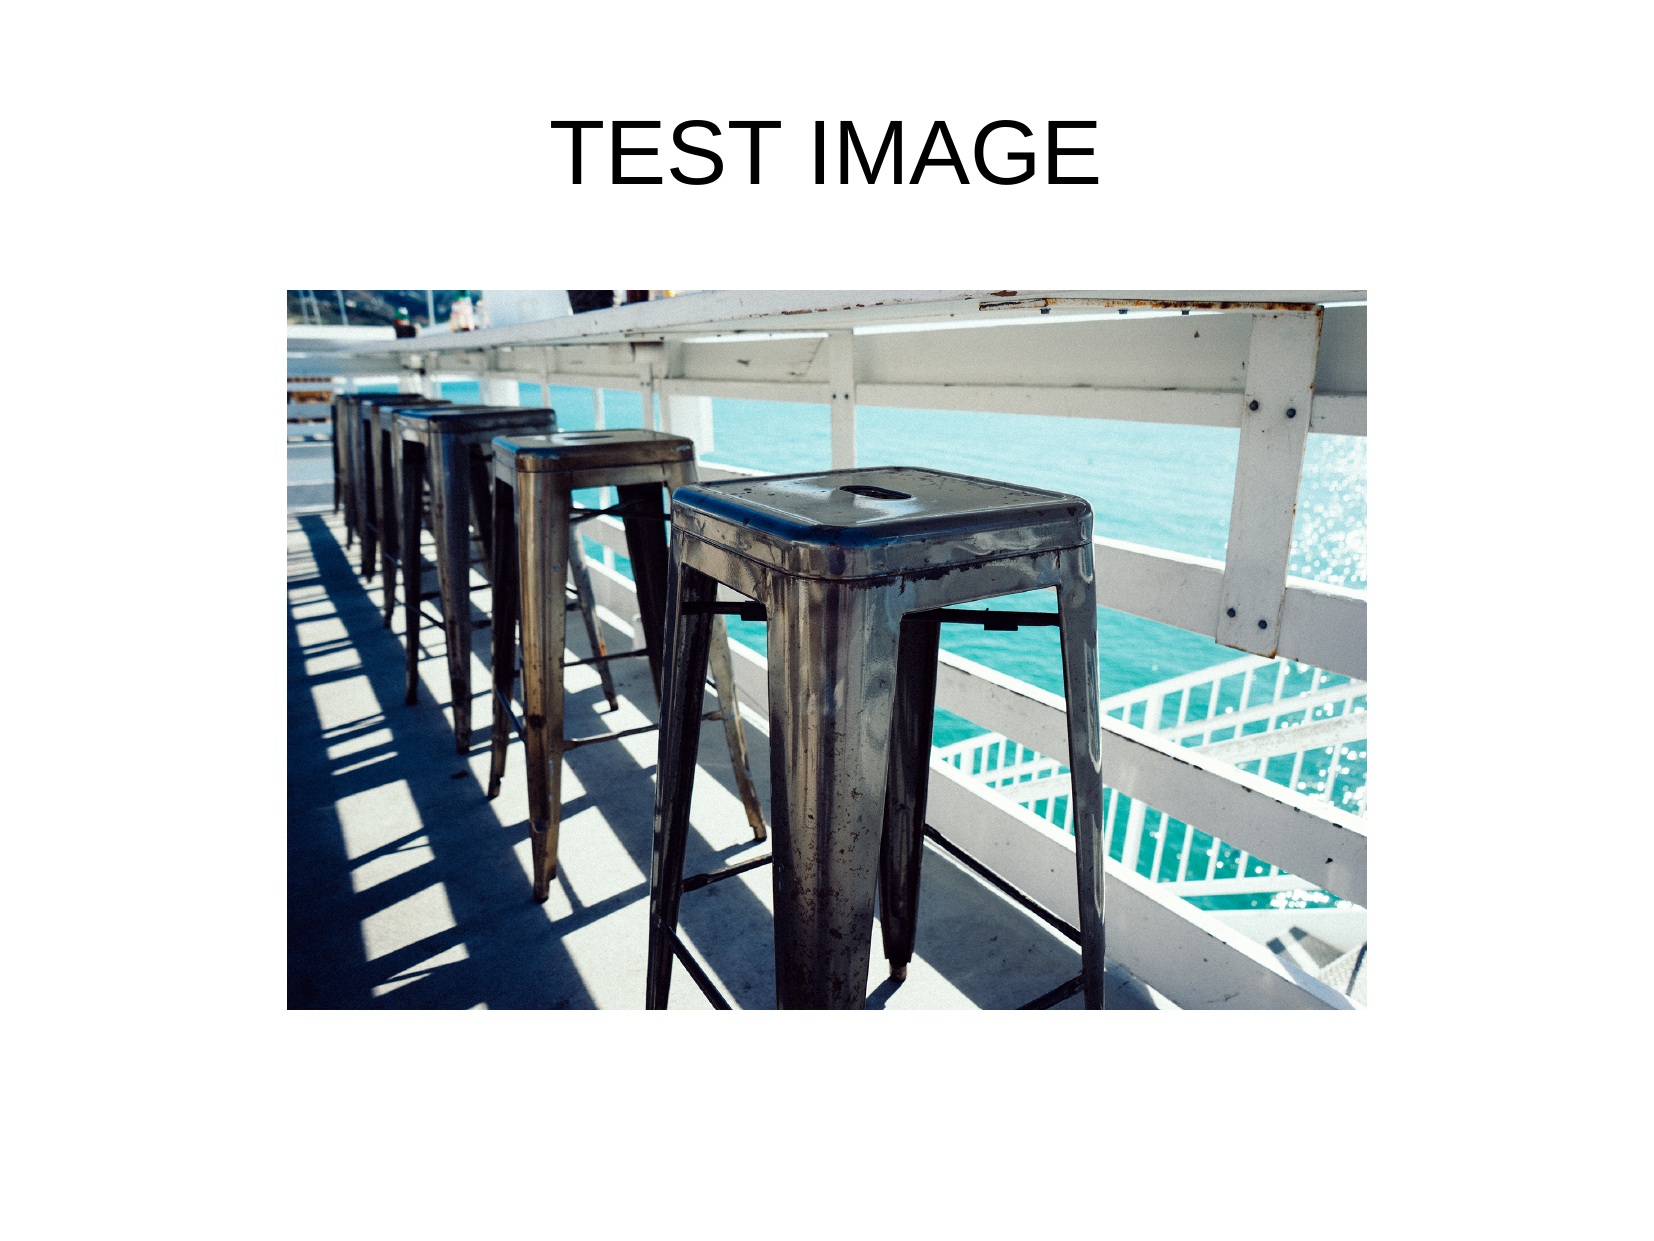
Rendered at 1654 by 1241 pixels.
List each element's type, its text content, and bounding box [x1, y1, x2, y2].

picture [287, 290, 1367, 1010]
title TEST IMAGE [82, 49, 1571, 257]
